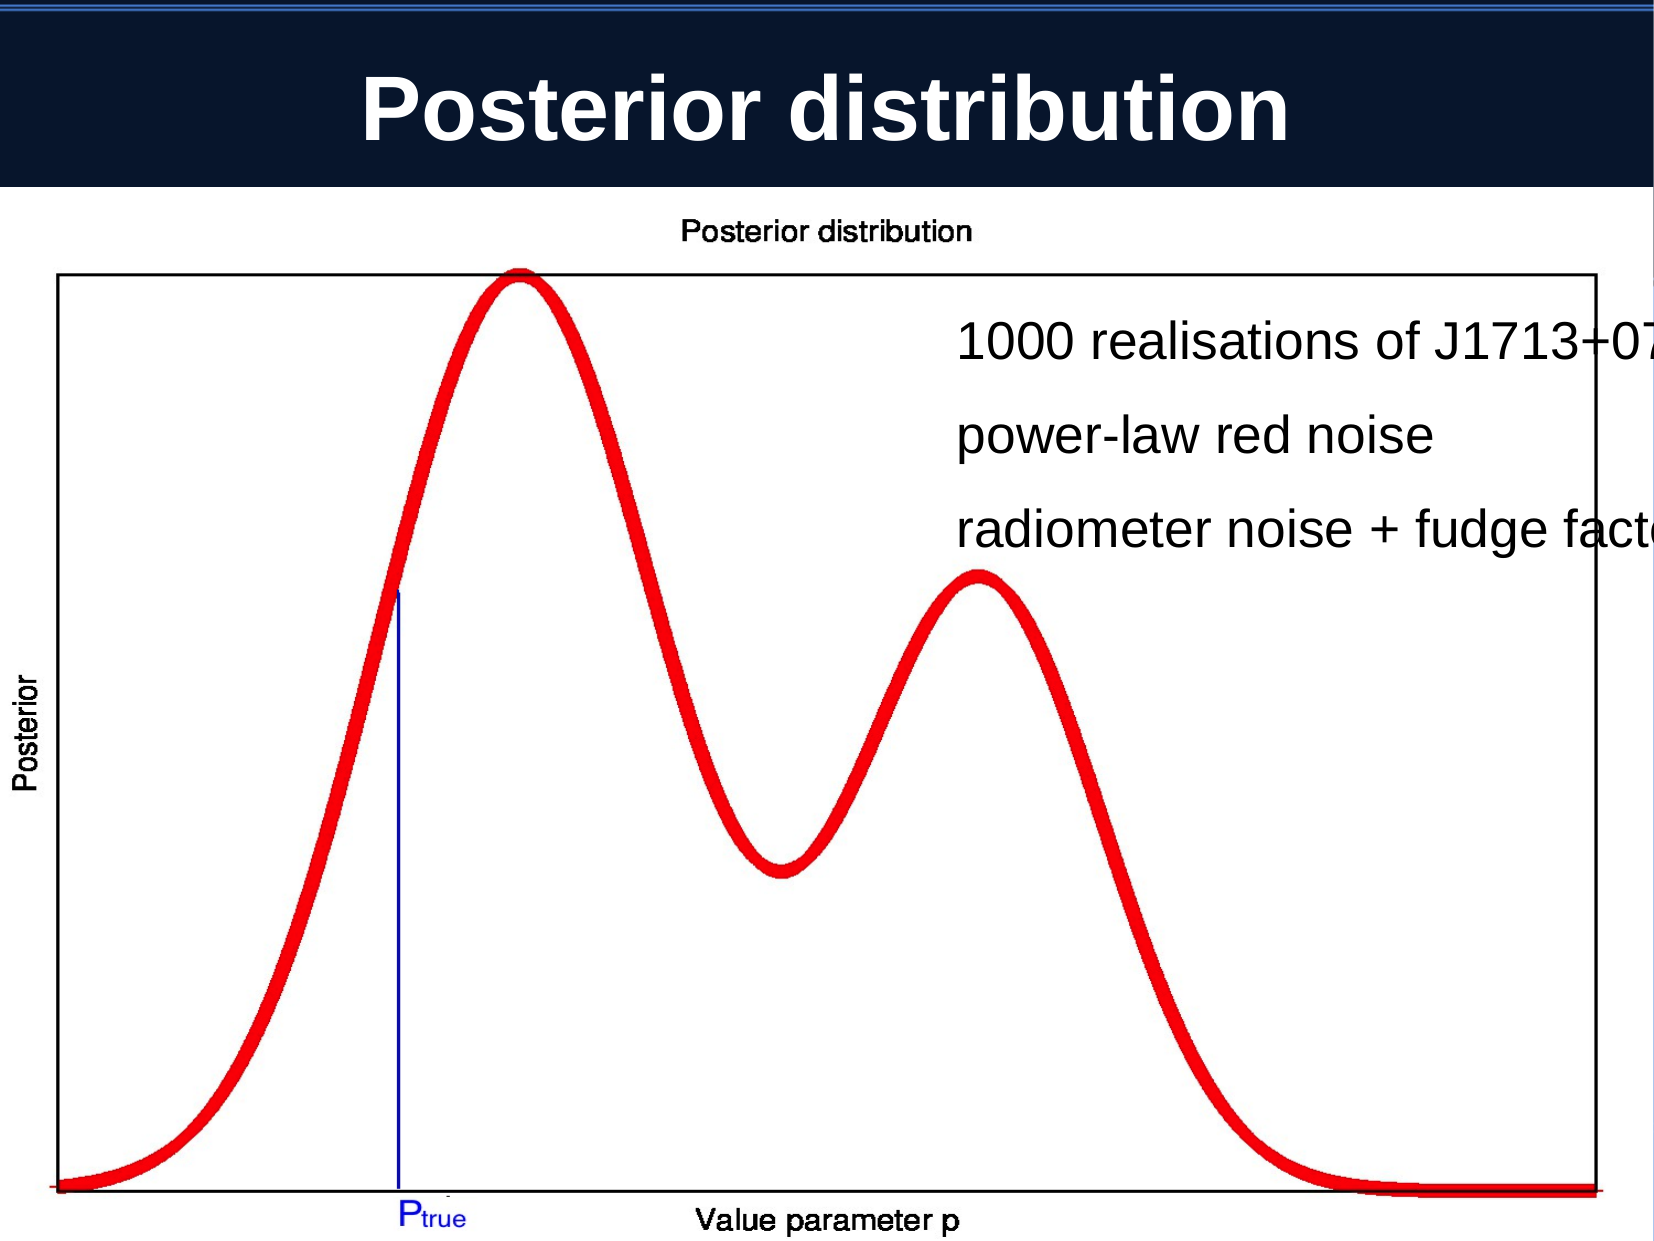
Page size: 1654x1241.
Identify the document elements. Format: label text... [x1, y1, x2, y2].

picture [0, 0, 1654, 1241]
title Posterior distribution [82, 32, 1571, 187]
list 1000 realisations of J1713+0747 power-law red noise radiometer noise + fudge factor [900, 300, 1654, 563]
